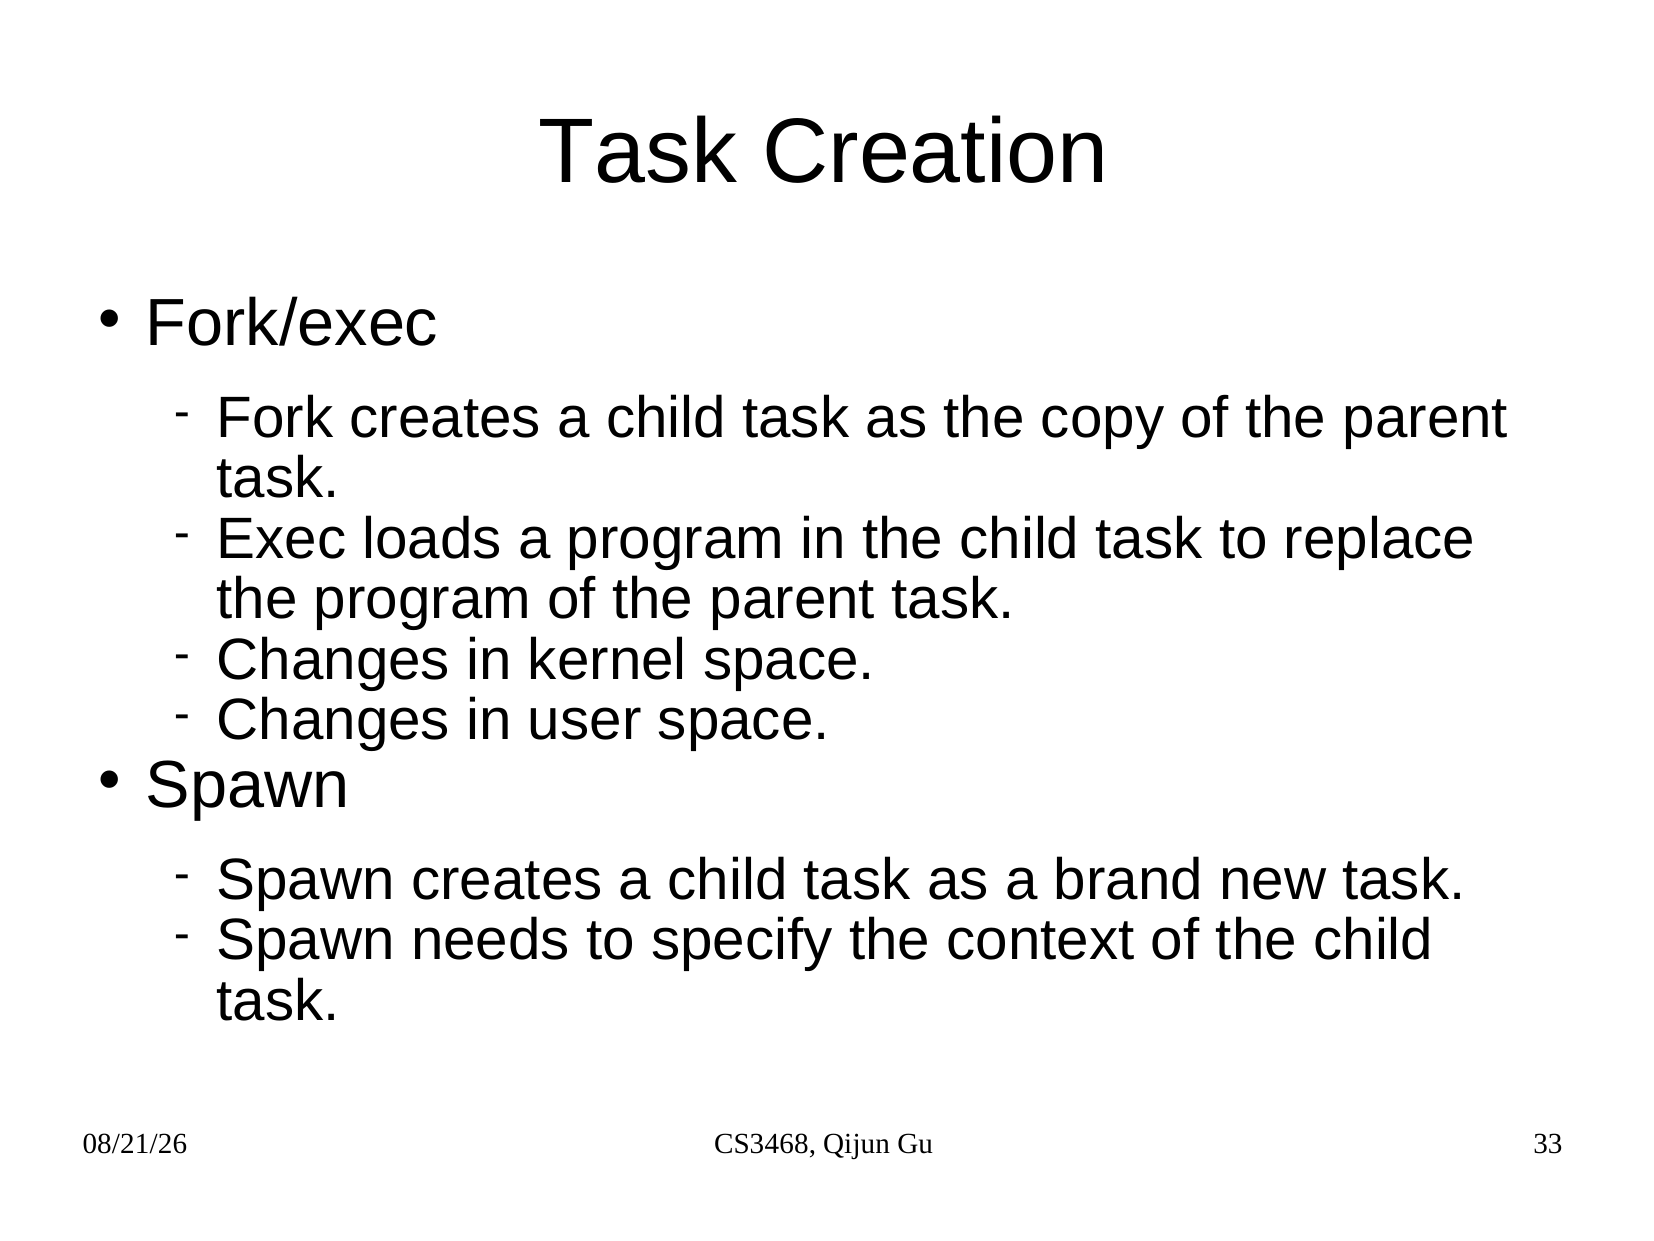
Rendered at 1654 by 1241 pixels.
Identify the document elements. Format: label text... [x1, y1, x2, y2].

list Fork/exec Fork creates a child task as the copy of the parent task. Exec loads a program in the child task to replace the program of the parent task. Changes in kernel space. Changes in user space. Spawn Spawn creates a child task as a brand new task. Spawn needs to specify the context of the child task. [82, 290, 1566, 1090]
title Task Creation [82, 56, 1566, 245]
